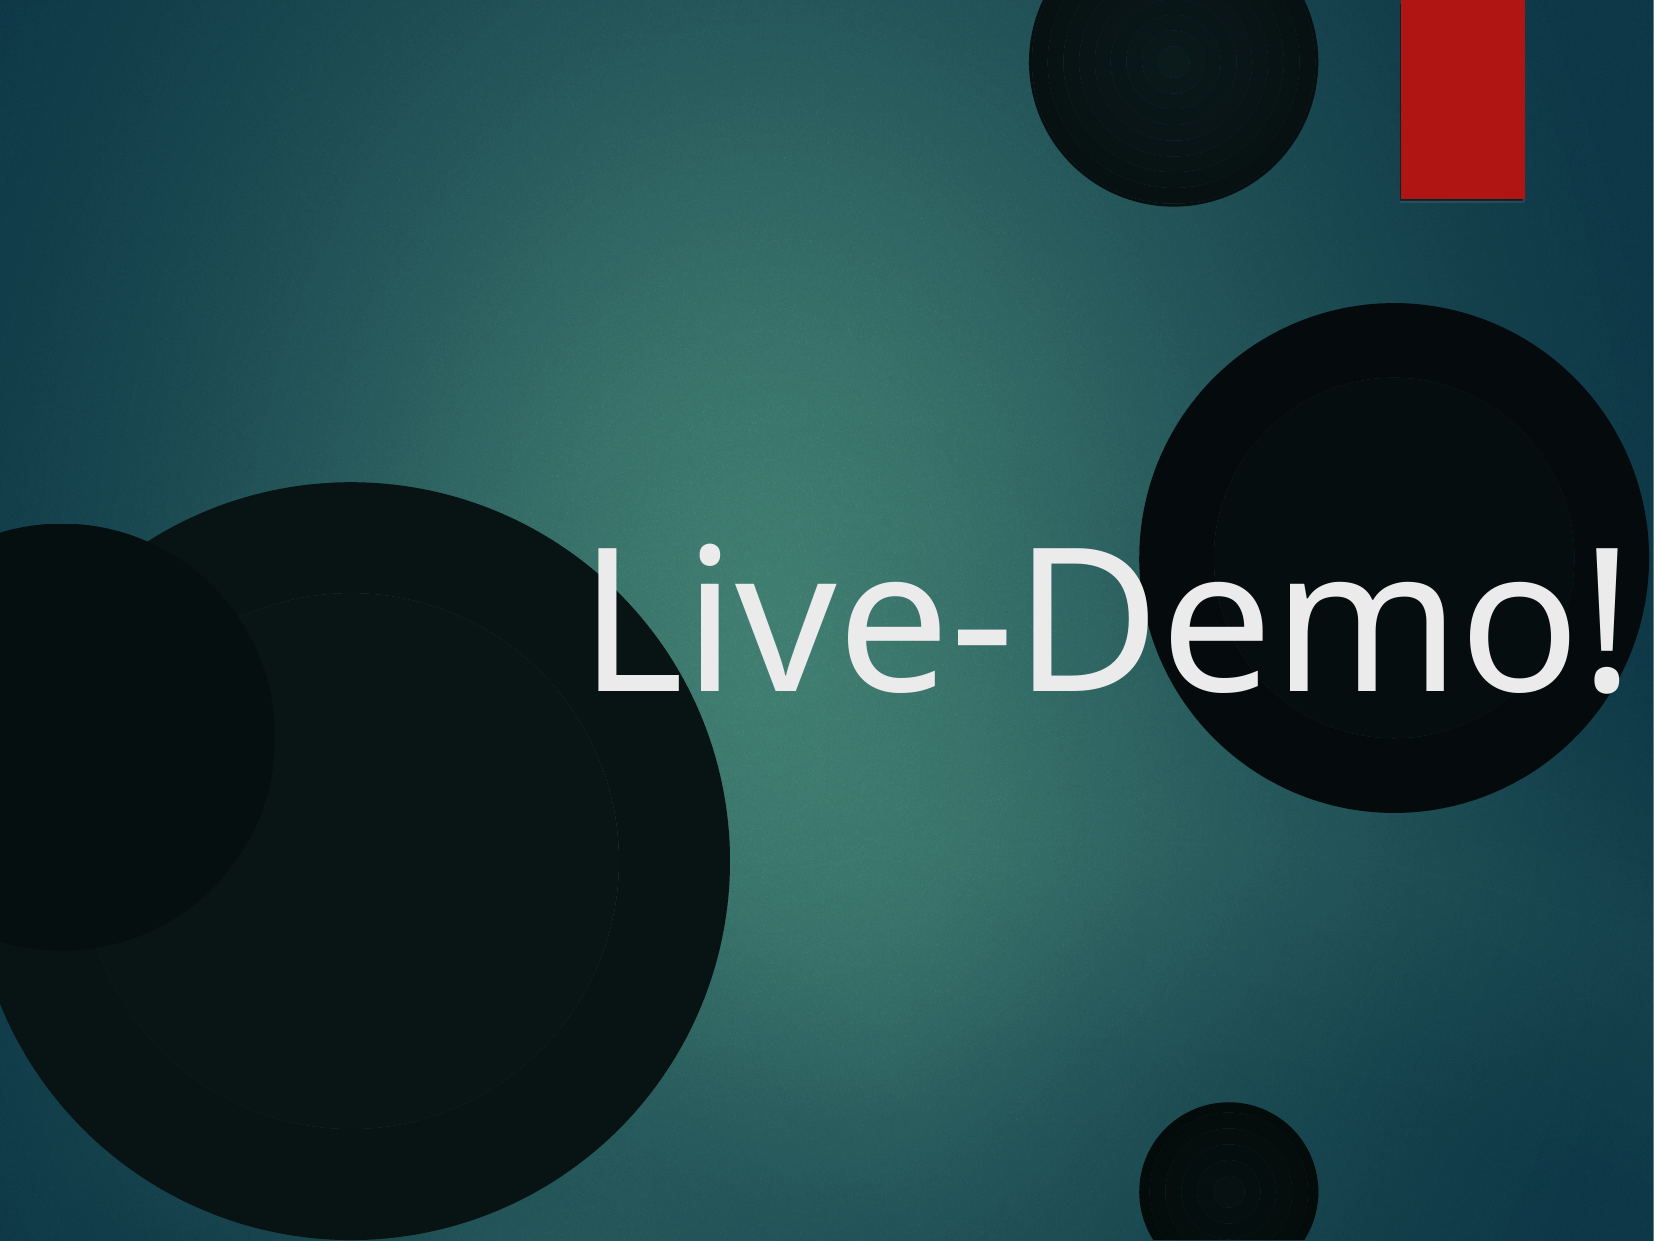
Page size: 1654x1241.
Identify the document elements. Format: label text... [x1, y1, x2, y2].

title Live-Demo! [564, 484, 1654, 708]
